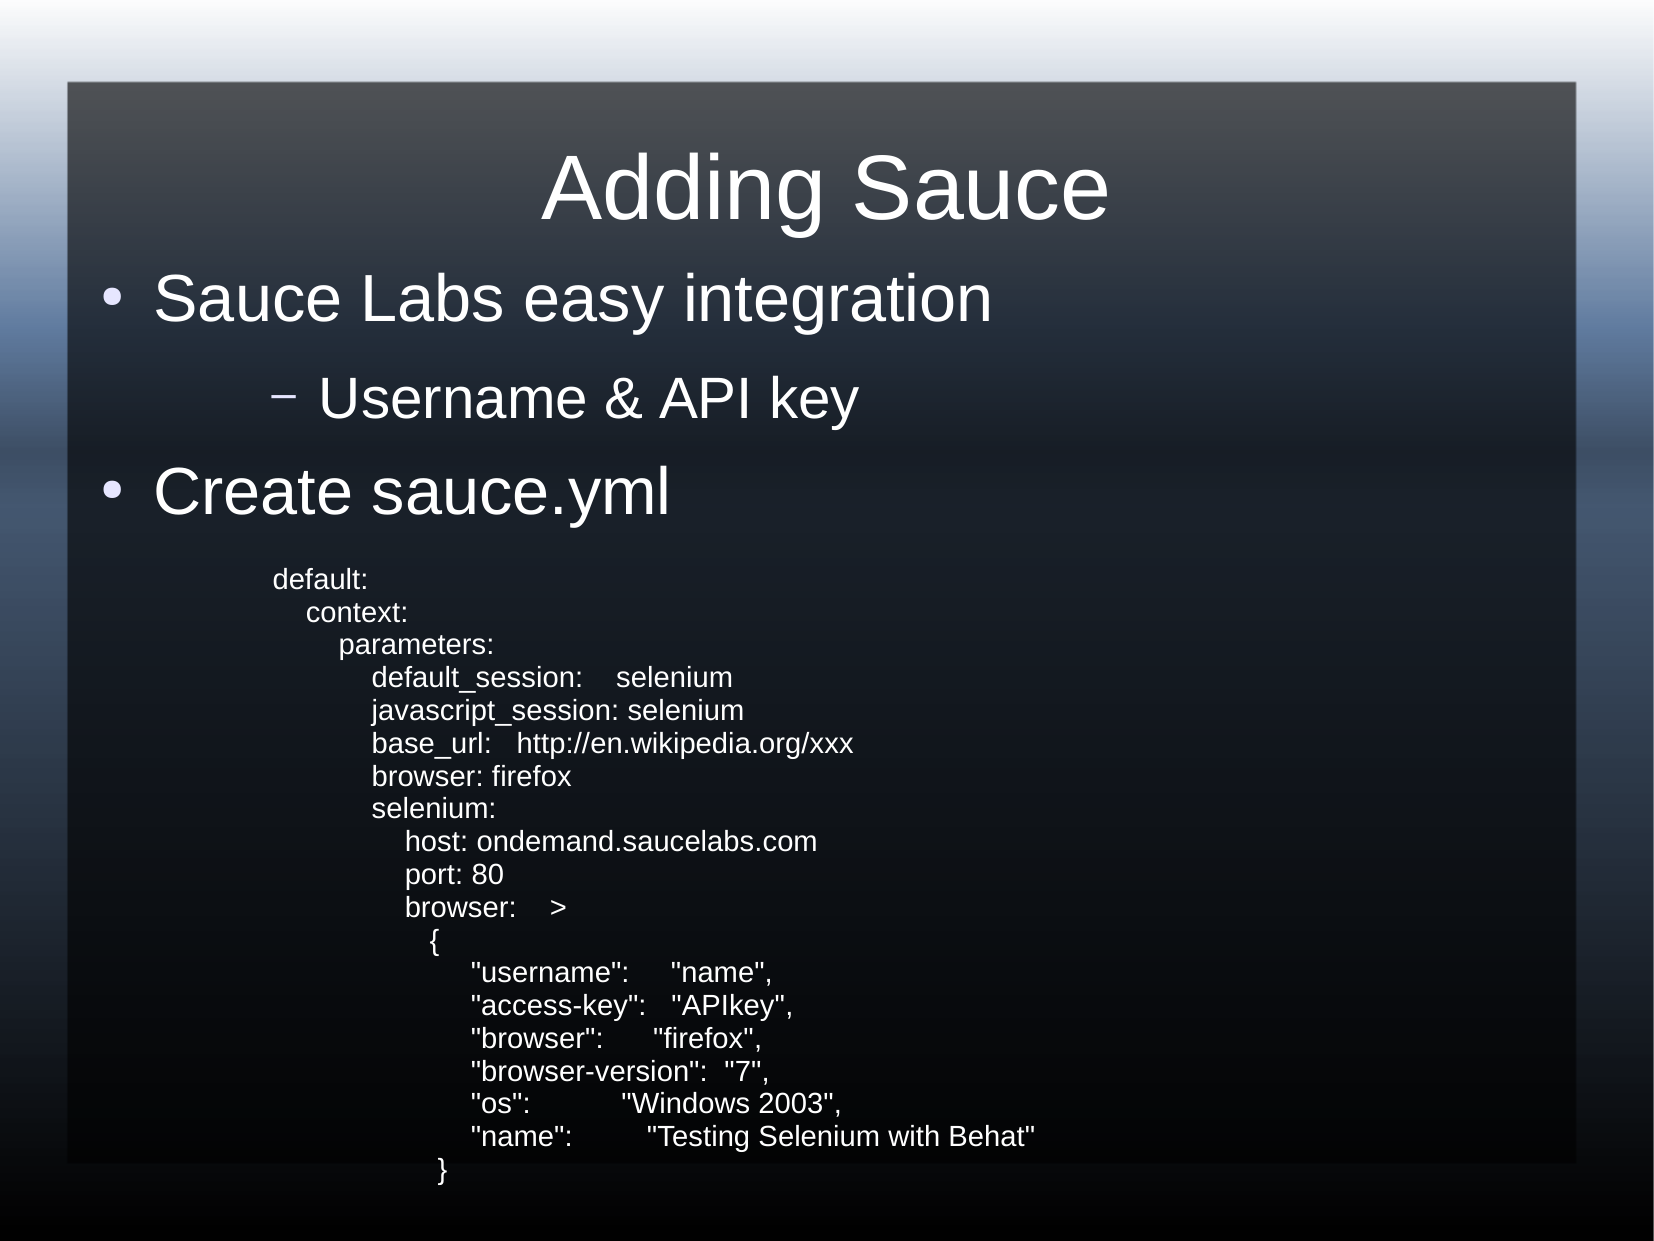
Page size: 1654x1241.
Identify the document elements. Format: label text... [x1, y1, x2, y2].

picture [0, 0, 1654, 1241]
title Adding Sauce [82, 84, 1571, 261]
text_box default: context: parameters: default_session: selenium javascript_session: selenium base_url: http://en.wikipedia.org/xxx browser: firefox selenium: host: ondemand.saucelabs.com port: 80 browser: > { "username": "name", "access-key": "APIkey", "browser": "firefox", "browser-version": "7", "os": "Windows 2003", "name": "Testing Selenium with Behat" } [225, 555, 1052, 1241]
list Sauce Labs easy integration Username & API key Create sauce.yml [82, 261, 1571, 966]
